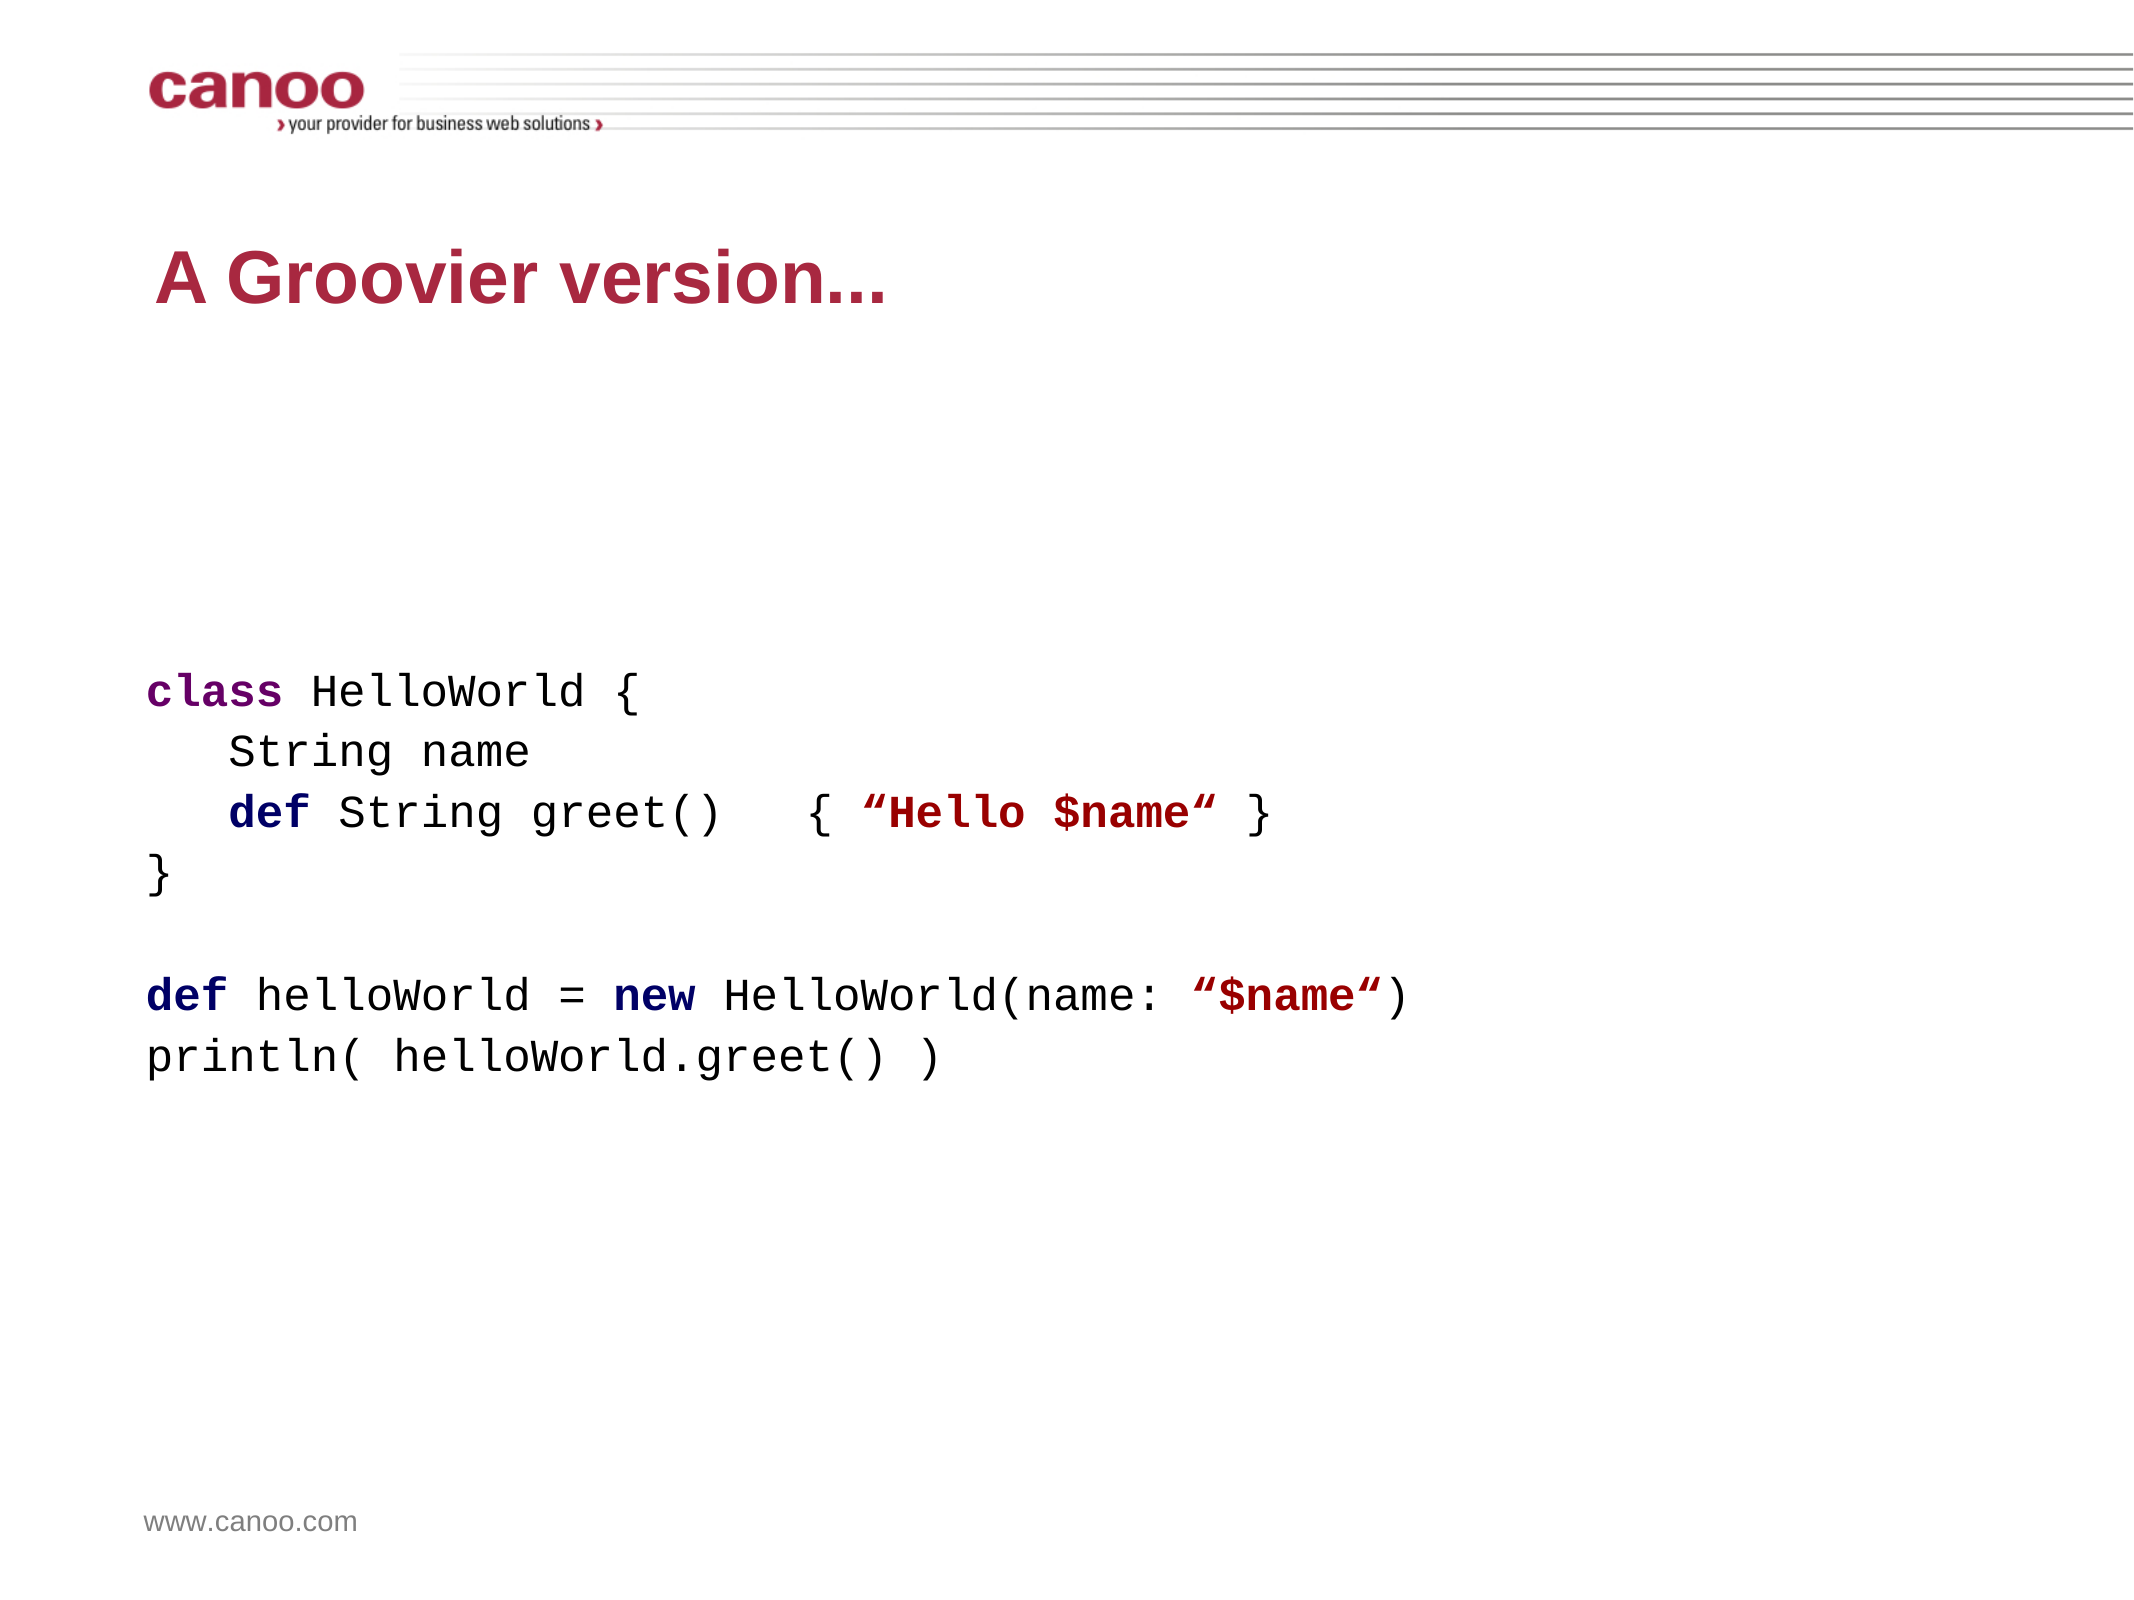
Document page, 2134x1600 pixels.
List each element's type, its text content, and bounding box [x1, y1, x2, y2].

title A Groovier version... [145, 220, 1961, 328]
picture [0, 21, 2134, 188]
subtitle class HelloWorld { String name def String greet() { “Hello $name“ } } def helloWorld = new HelloWorld(name: “$name“) println( helloWorld.greet() ) [145, 391, 1959, 1404]
